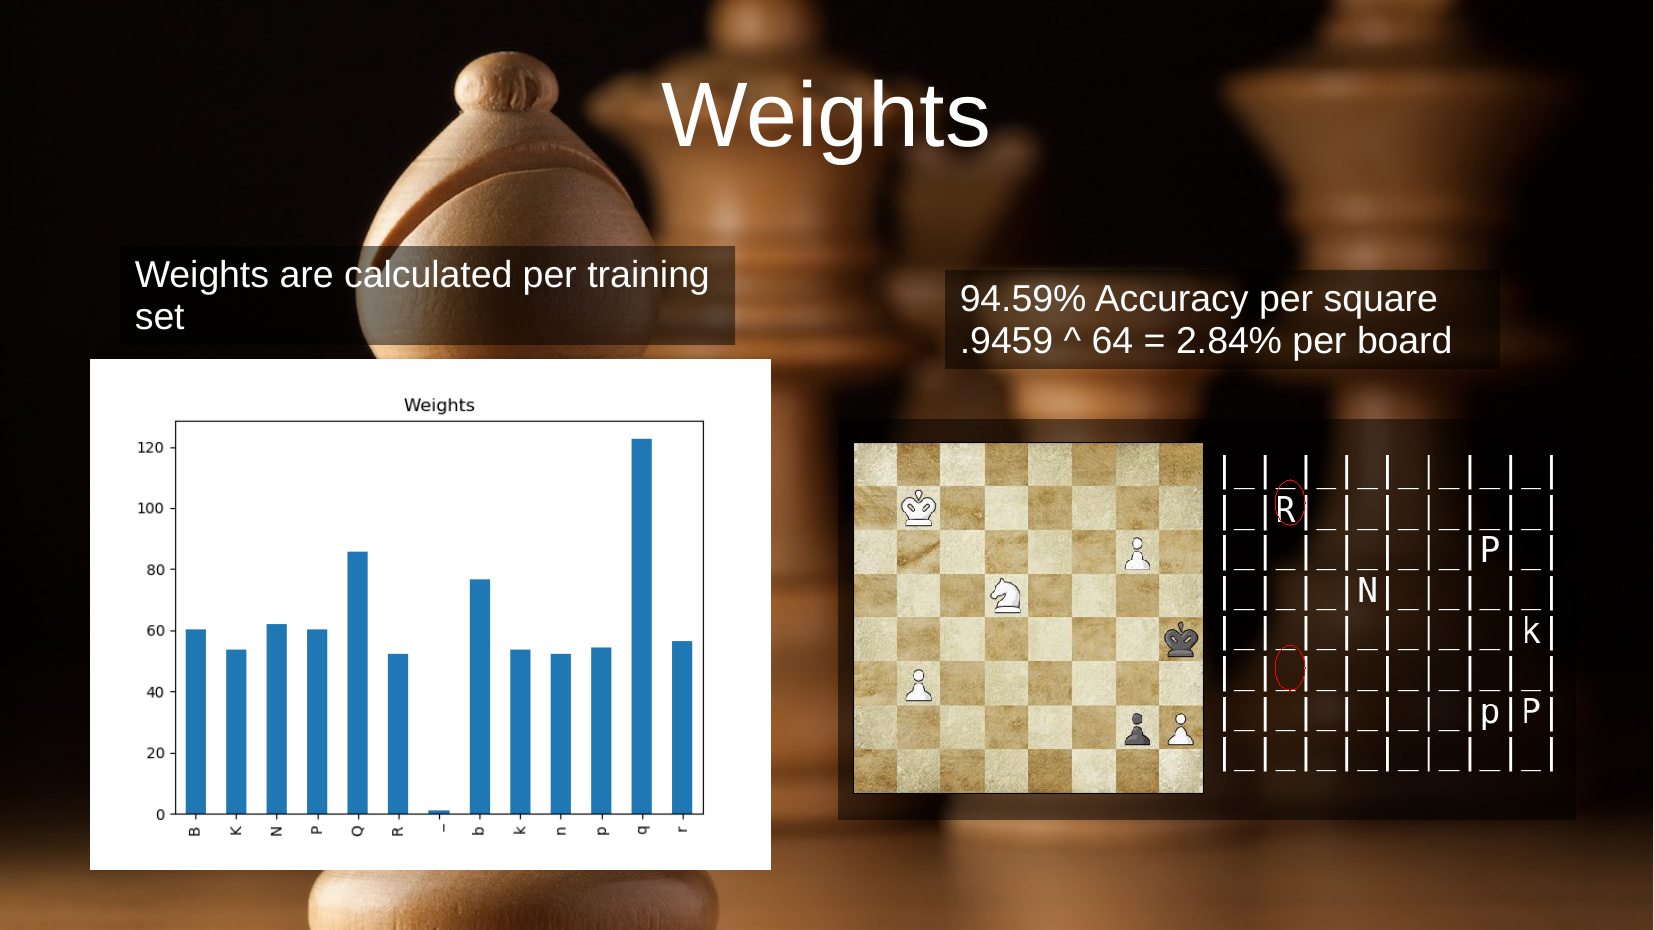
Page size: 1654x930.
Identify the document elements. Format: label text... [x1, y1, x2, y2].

text_box Weights are calculated per training set [120, 246, 736, 345]
title Weights [82, 37, 1571, 193]
picture [0, 0, 1654, 930]
text_box 94.59% Accuracy per square .9459 ^ 64 = 2.84% per board [945, 269, 1501, 369]
